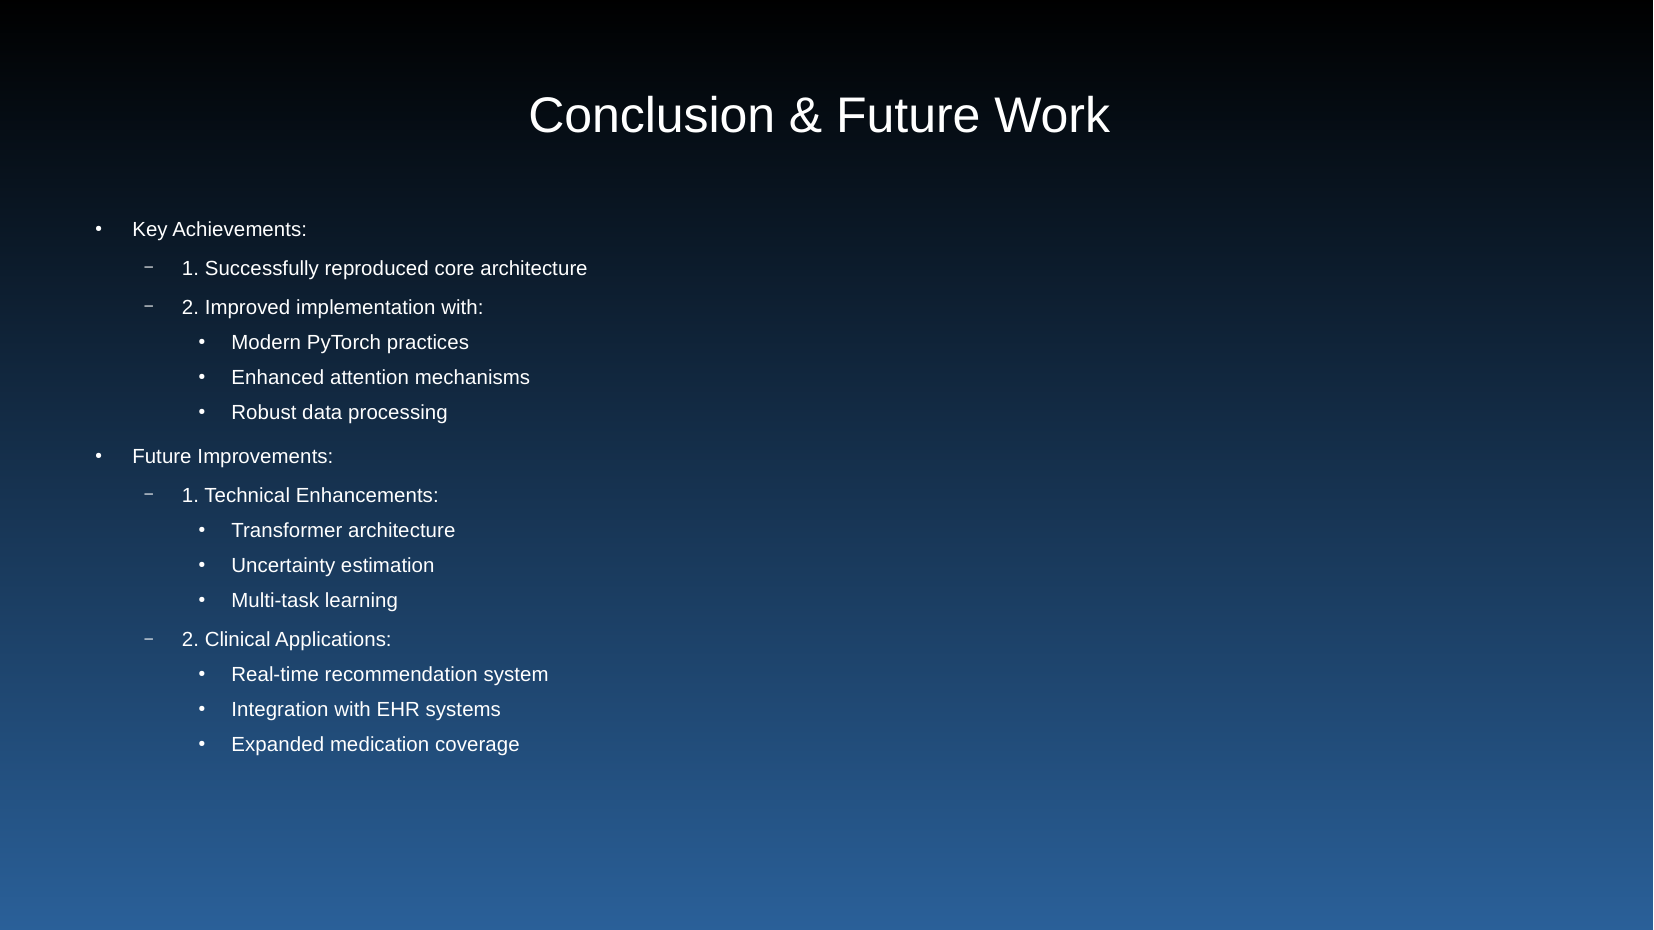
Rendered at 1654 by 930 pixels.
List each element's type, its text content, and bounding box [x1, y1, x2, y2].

title Conclusion & Future Work [82, 37, 1571, 193]
list Key Achievements: 1. Successfully reproduced core architecture 2. Improved implementation with: Modern PyTorch practices Enhanced attention mechanisms Robust data processing Future Improvements: 1. Technical Enhancements: Transformer architecture Uncertainty estimation Multi-task learning 2. Clinical Applications: Real-time recommendation system Integration with EHR systems Expanded medication coverage [82, 217, 1571, 757]
